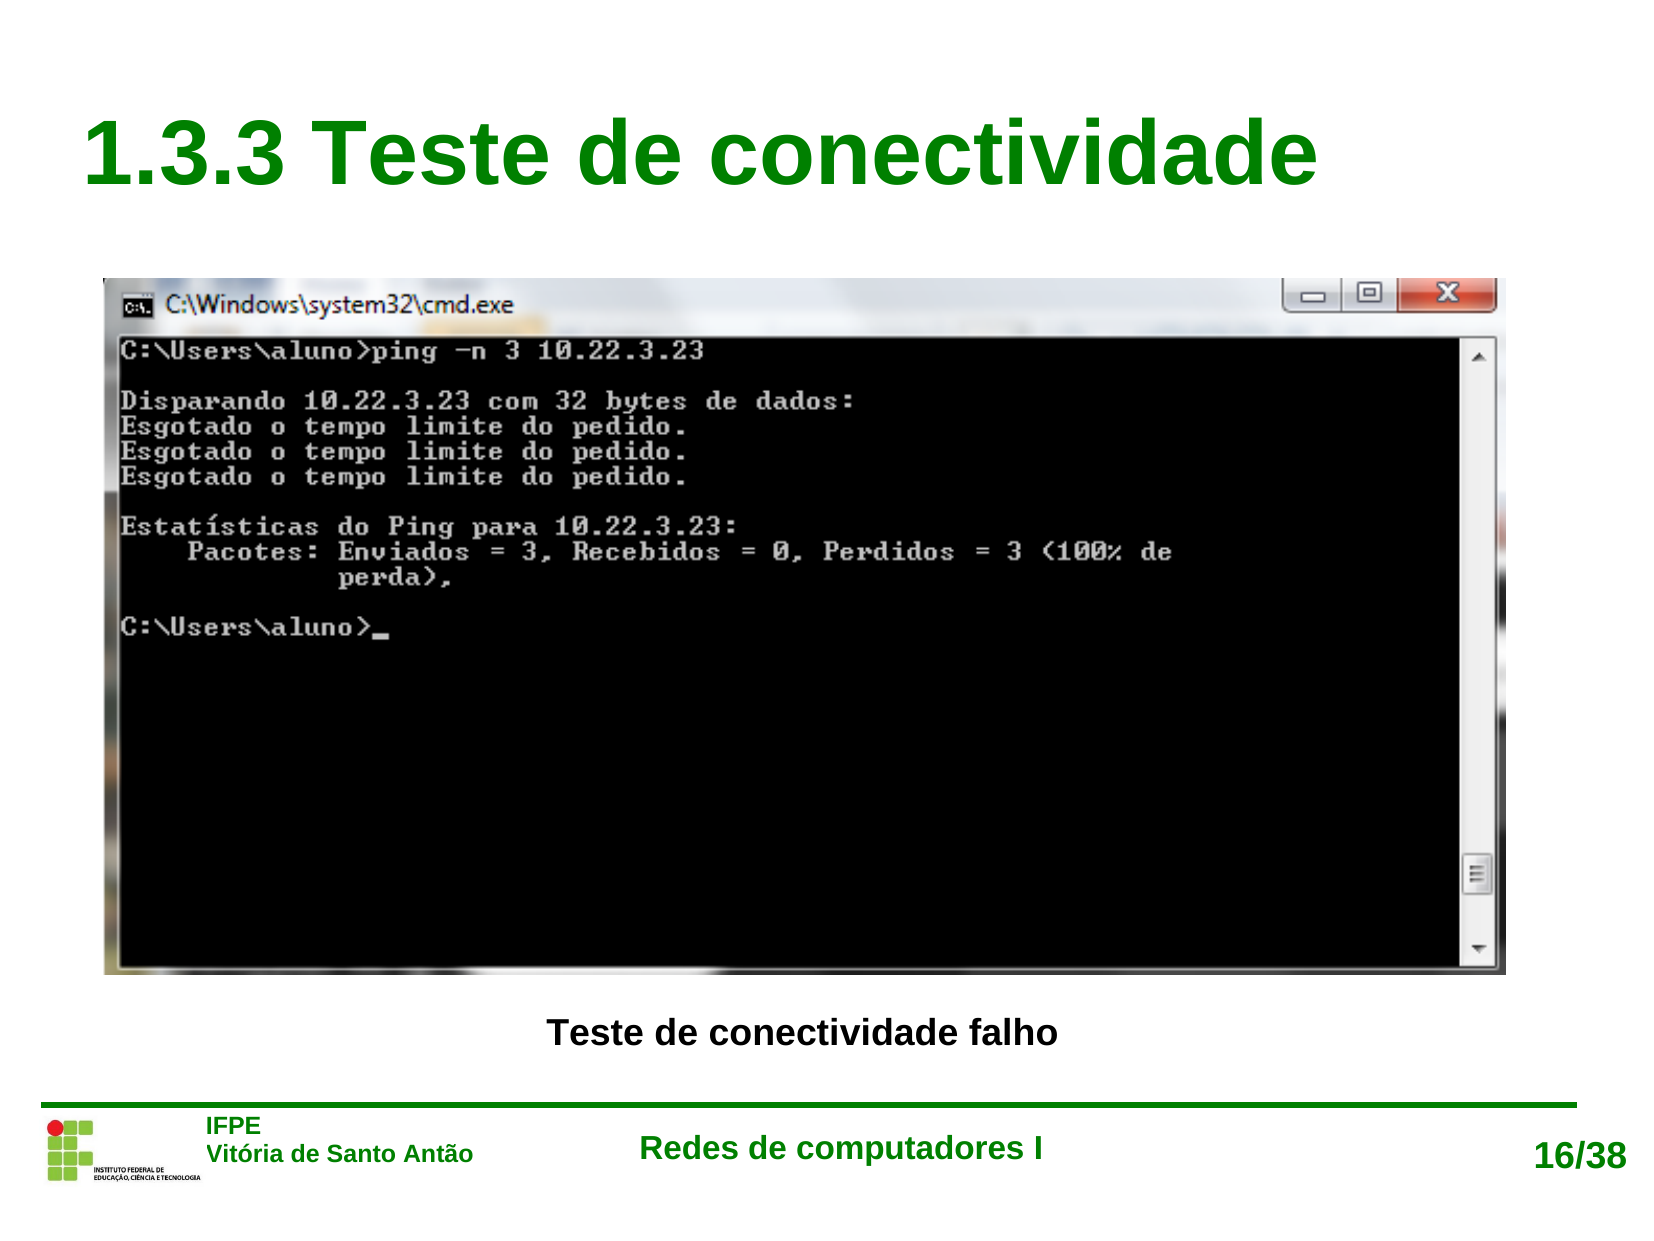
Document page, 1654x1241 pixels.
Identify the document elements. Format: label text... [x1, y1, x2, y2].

picture [103, 278, 1506, 975]
text_box Teste de conectividade falho [531, 1003, 1152, 1061]
title 1.3.3 Teste de conectividade [82, 49, 1571, 257]
picture [39, 1111, 207, 1191]
